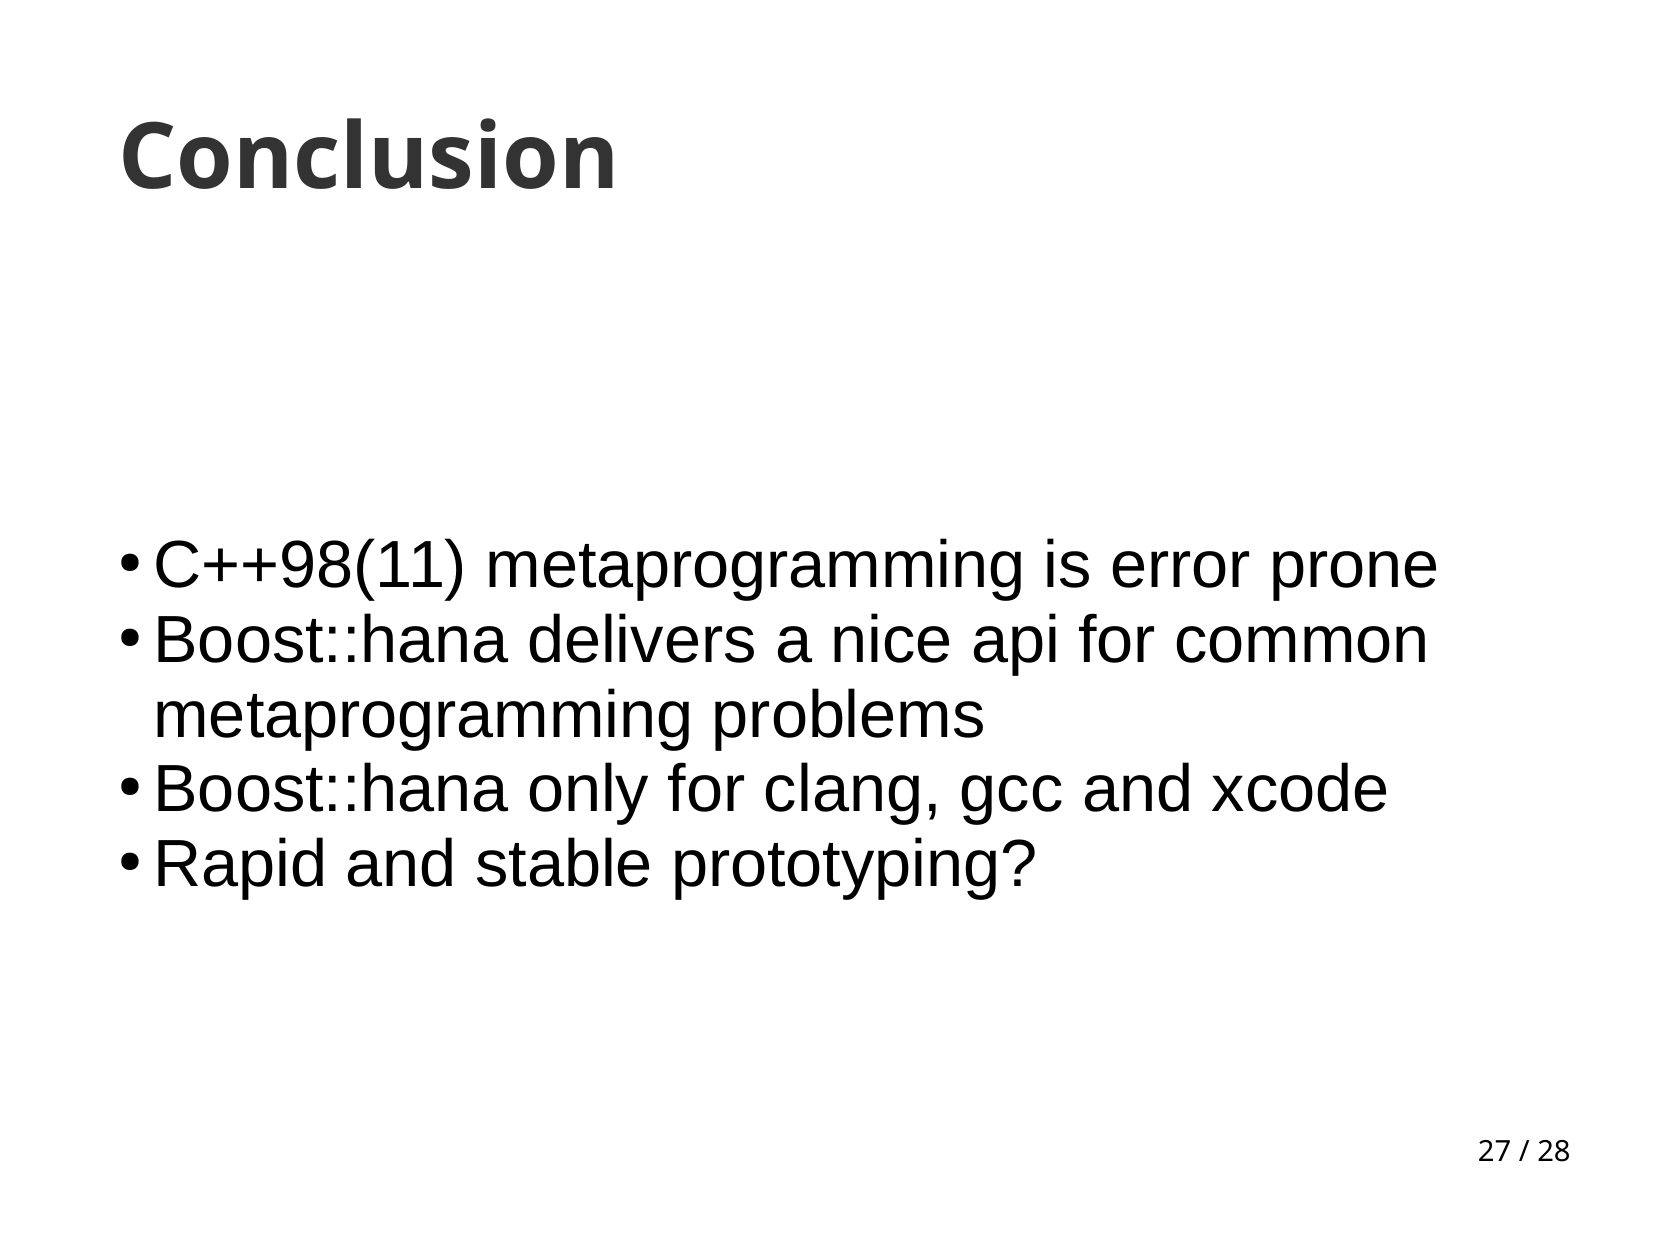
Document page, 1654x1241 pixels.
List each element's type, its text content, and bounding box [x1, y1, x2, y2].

subtitle C++98(11) metaprogramming is error prone Boost::hana delivers a nice api for common metaprogramming problems Boost::hana only for clang, gcc and xcode Rapid and stable prototyping? [118, 354, 1536, 1074]
title Conclusion [118, 49, 1571, 257]
